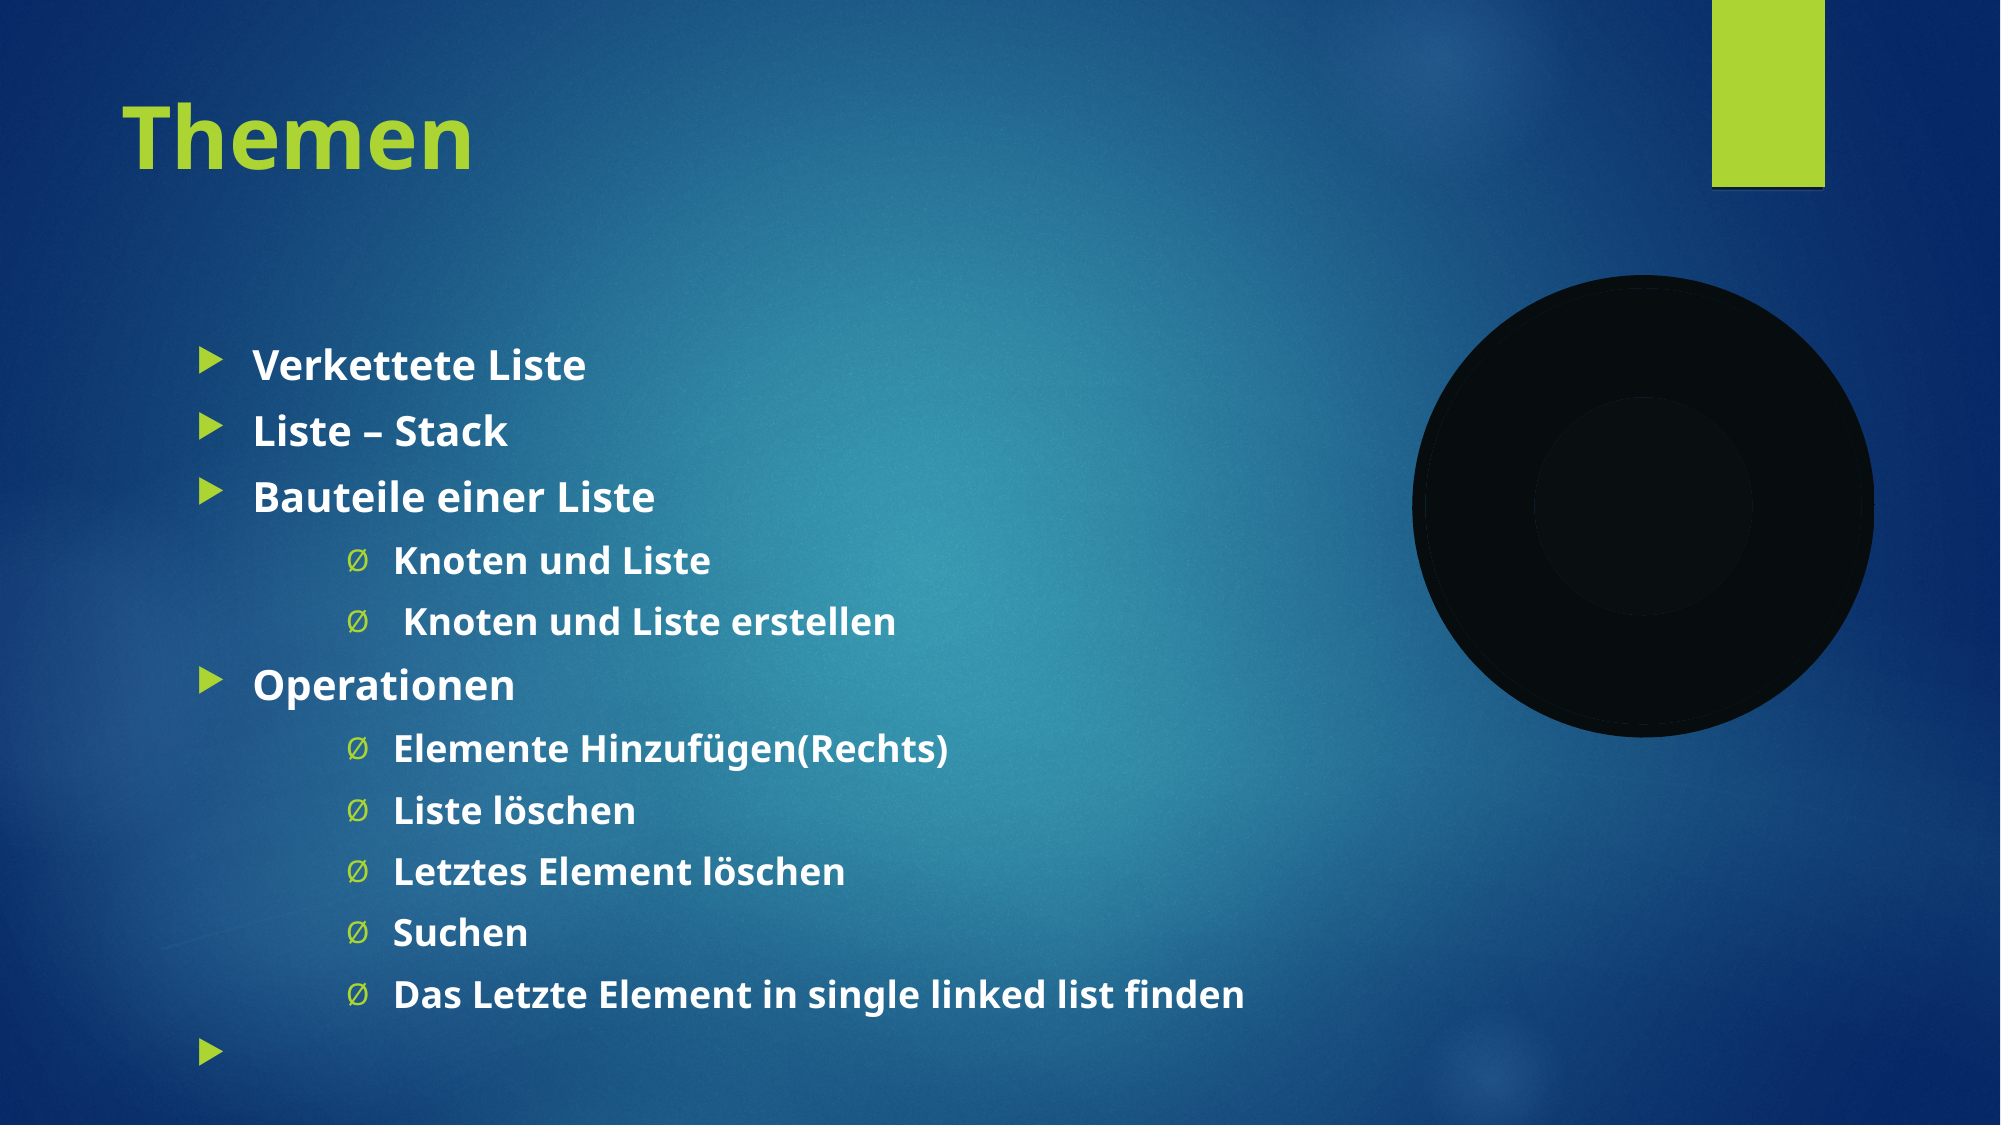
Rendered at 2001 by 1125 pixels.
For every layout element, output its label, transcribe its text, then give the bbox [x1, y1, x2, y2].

title Themen [106, 74, 1649, 305]
list Verkettete Liste Liste – Stack Bauteile einer Liste Knoten und Liste Knoten und Liste erstellen Operationen Elemente Hinzufügen(Rechts) Liste löschen Letztes Element löschen Suchen Das Letzte Element in single linked list finden [181, 336, 1649, 1026]
